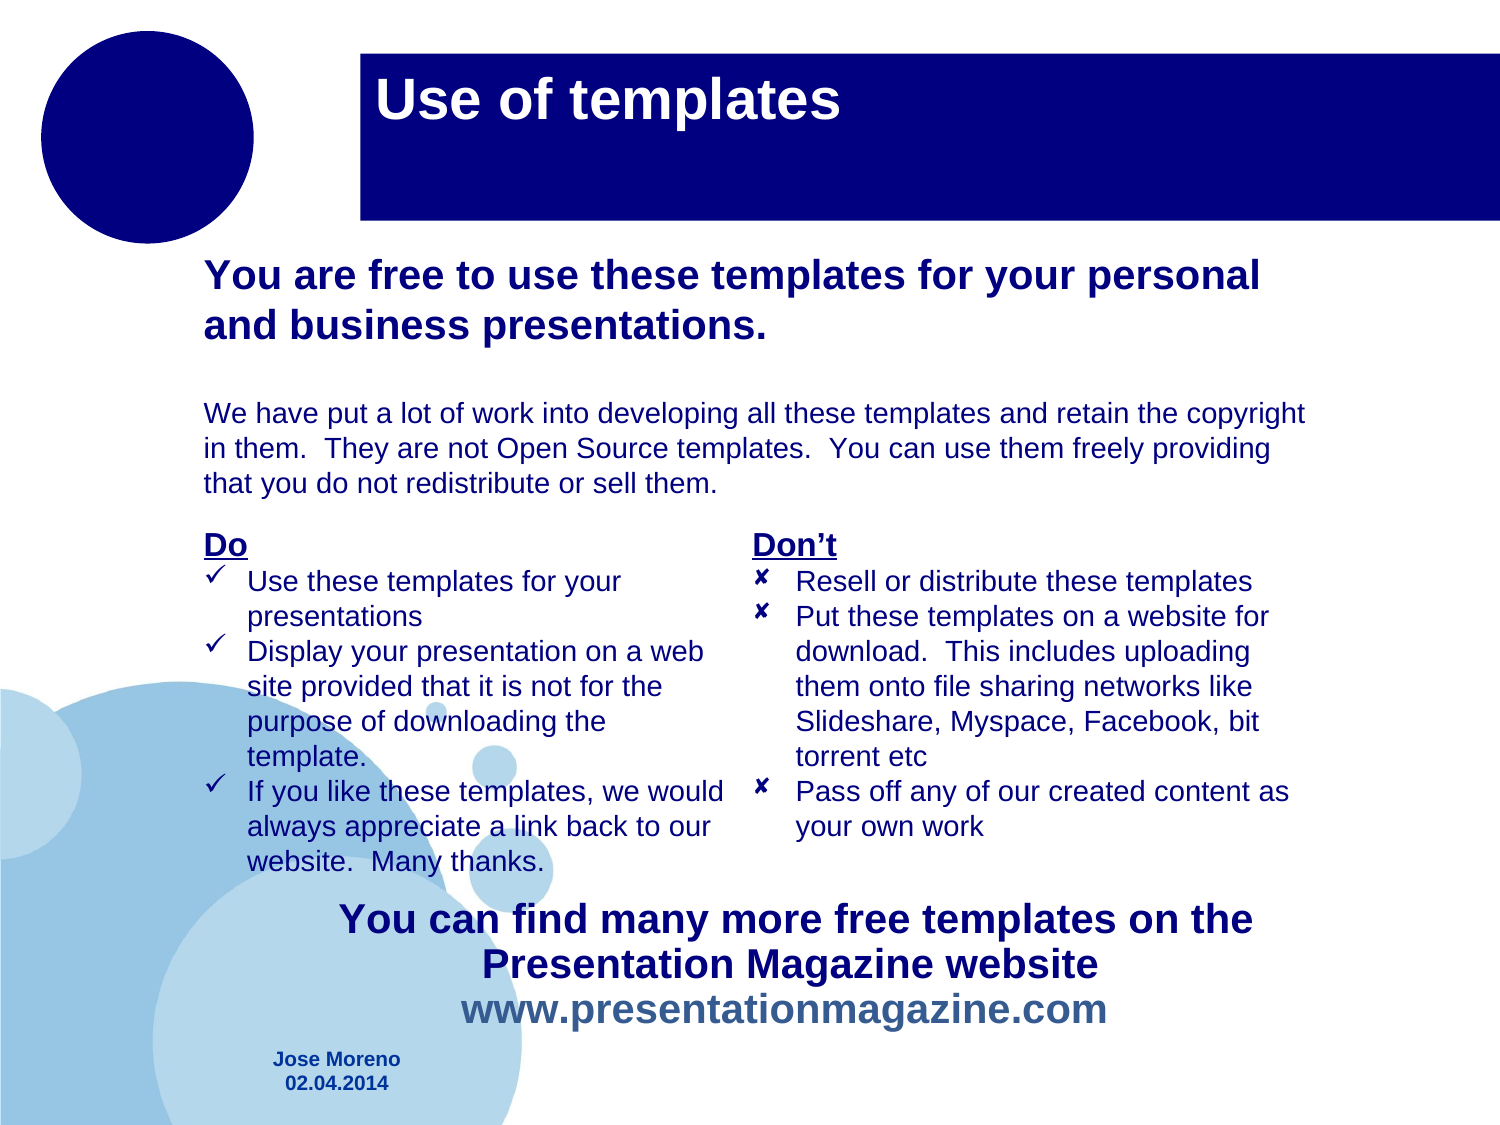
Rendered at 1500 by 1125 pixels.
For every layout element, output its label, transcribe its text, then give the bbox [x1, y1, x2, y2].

text_box You can find many more free templates on the Presentation Magazine website www.presentationmagazine.com [171, 889, 1347, 1041]
text_box You are free to use these templates for your personal and business presentations. [188, 240, 1329, 356]
picture [0, 638, 625, 1125]
text_box Do Use these templates for your presentations Display your presentation on a web site provided that it is not for the purpose of downloading the template. If you like these templates, we would always appreciate a link back to our website. Many thanks. [188, 515, 749, 889]
text_box We have put a lot of work into developing all these templates and retain the copyright in them. They are not Open Source templates. You can use them freely providing that you do not redistribute or sell them. [188, 387, 1326, 508]
title Use of templates [360, 53, 1500, 221]
text_box Don’t Resell or distribute these templates Put these templates on a website for download. This includes uploading them onto file sharing networks like Slideshare, Myspace, Facebook, bit torrent etc Pass off any of our created content as your own work [737, 515, 1335, 851]
